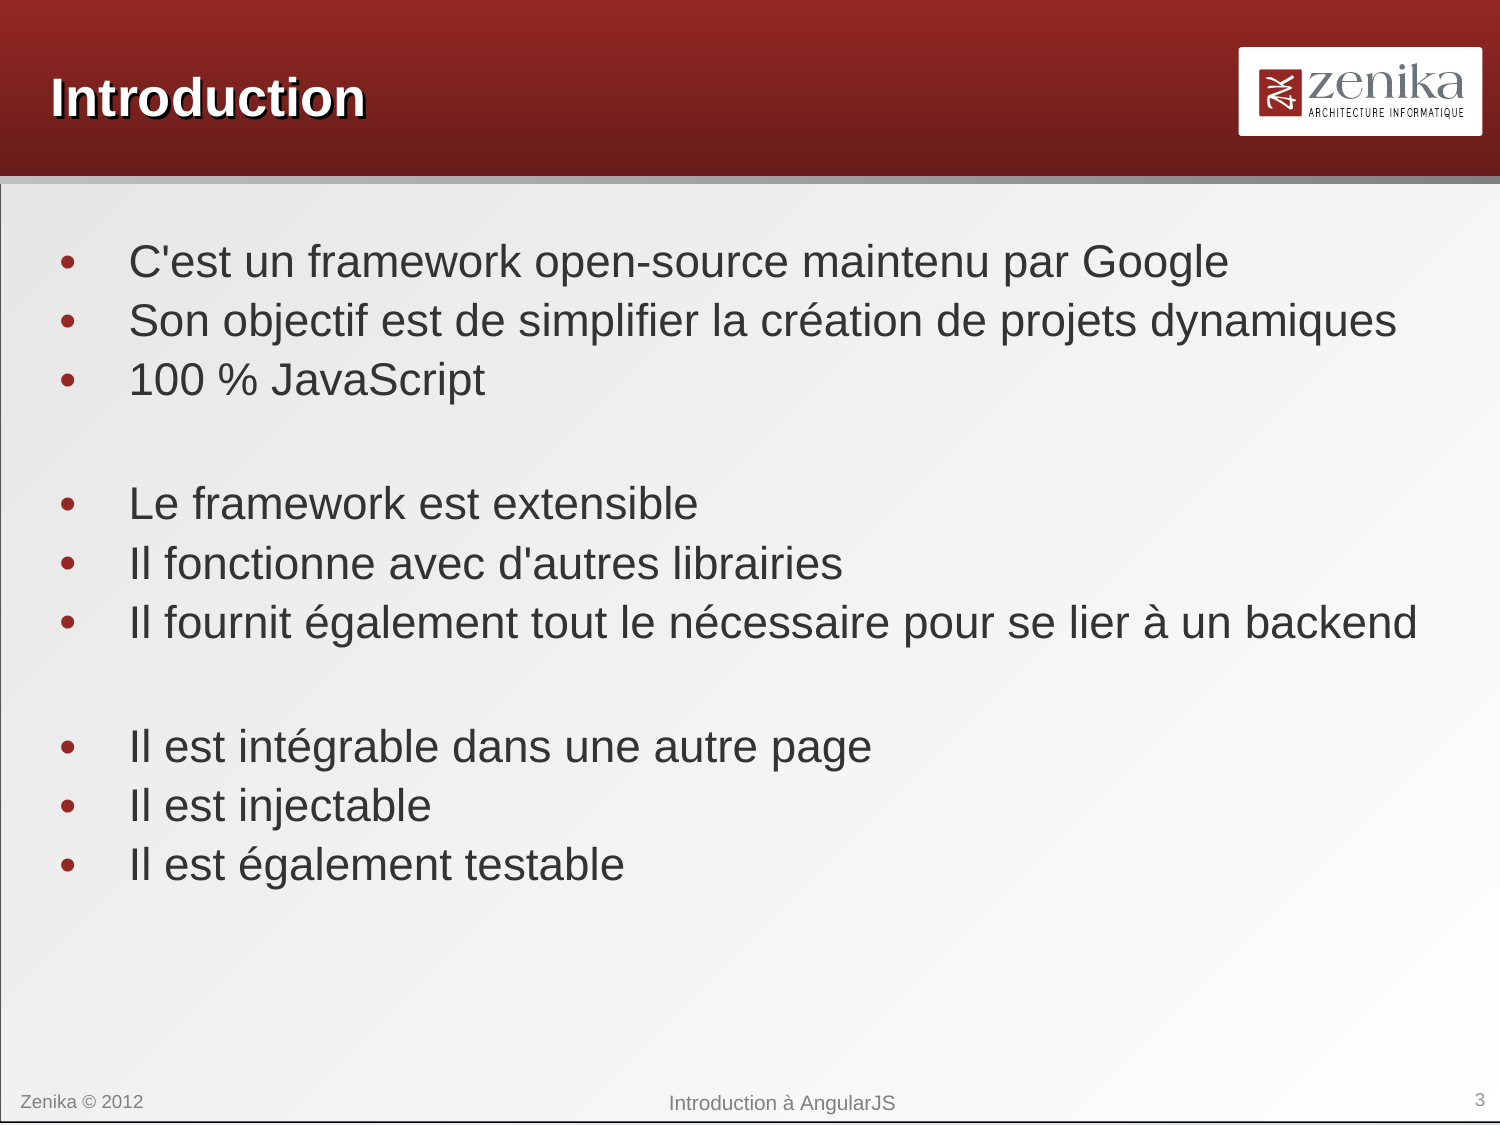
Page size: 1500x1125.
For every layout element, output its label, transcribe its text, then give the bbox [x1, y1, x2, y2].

list C'est un framework open-source maintenu par Google Son objectif est de simplifier la création de projets dynamiques 100 % JavaScript Le framework est extensible Il fonctionne avec d'autres librairies Il fournit également tout le nécessaire pour se lier à un backend Il est intégrable dans une autre page Il est injectable Il est également testable [59, 236, 1444, 1065]
title Introduction [50, 15, 1206, 180]
picture [1257, 58, 1464, 125]
